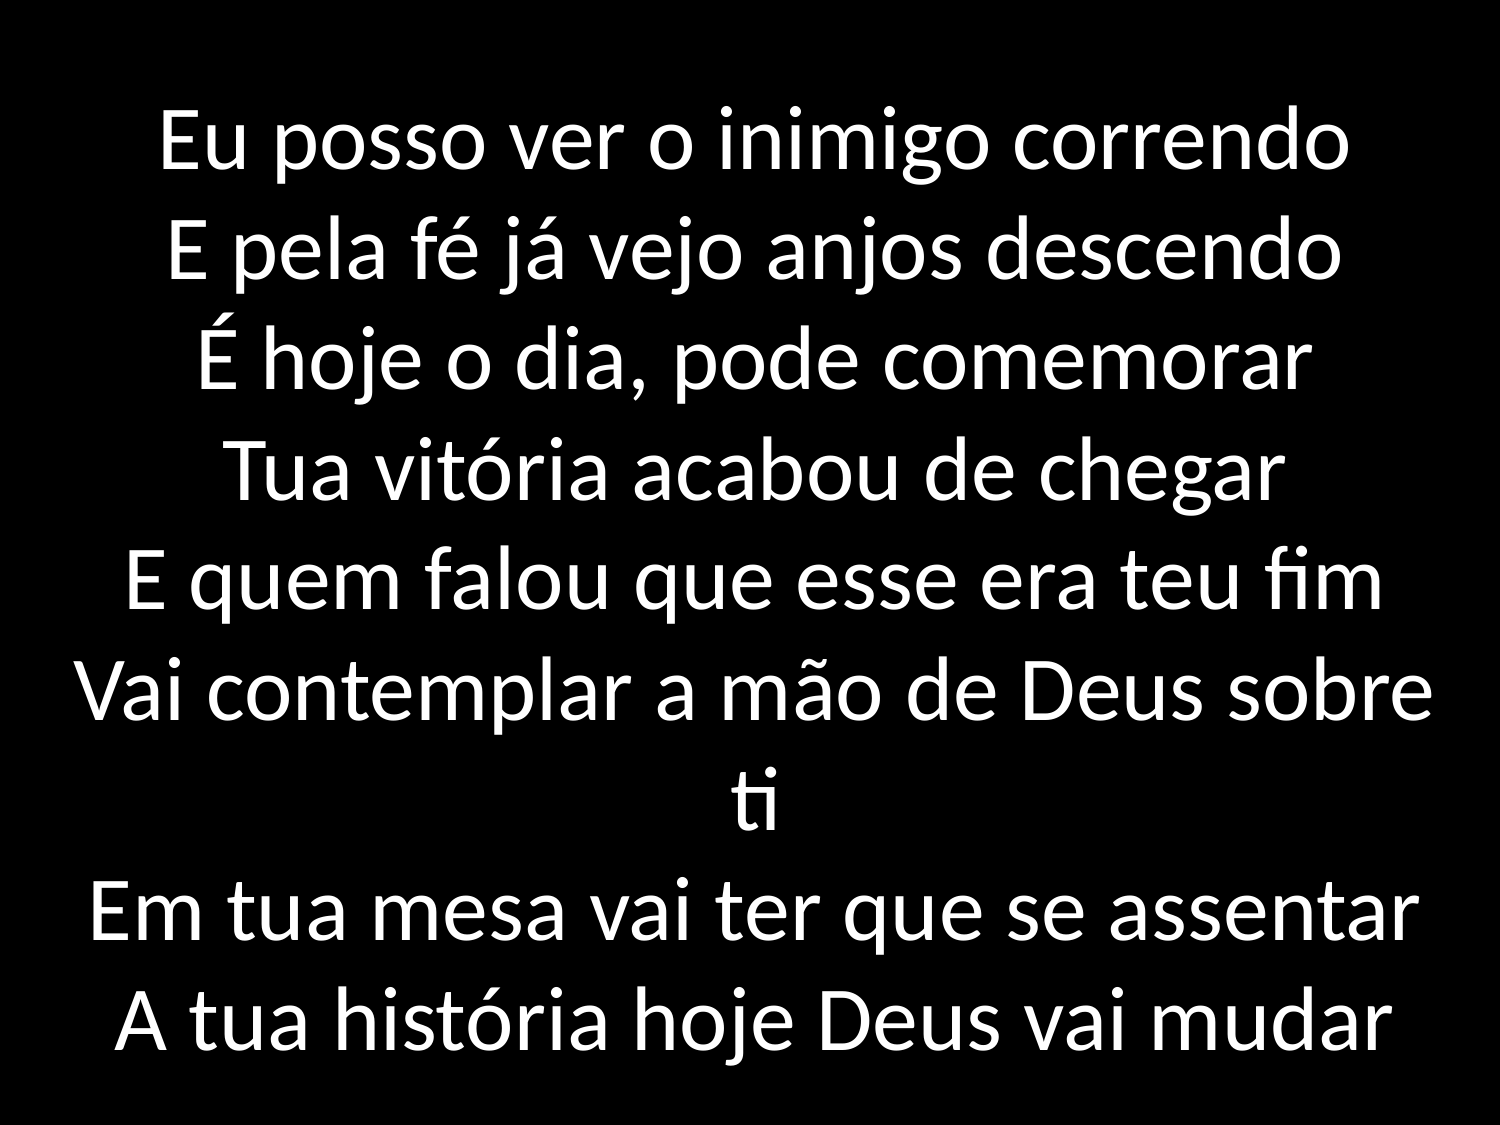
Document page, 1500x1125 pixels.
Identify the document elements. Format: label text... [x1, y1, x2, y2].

title Eu posso ver o inimigo correndo E pela fé já vejo anjos descendo É hoje o dia, pode comemorar Tua vitória acabou de chegar E quem falou que esse era teu fim Vai contemplar a mão de Deus sobre ti Em tua mesa vai ter que se assentar A tua história hoje Deus vai mudar [35, 45, 1477, 1102]
